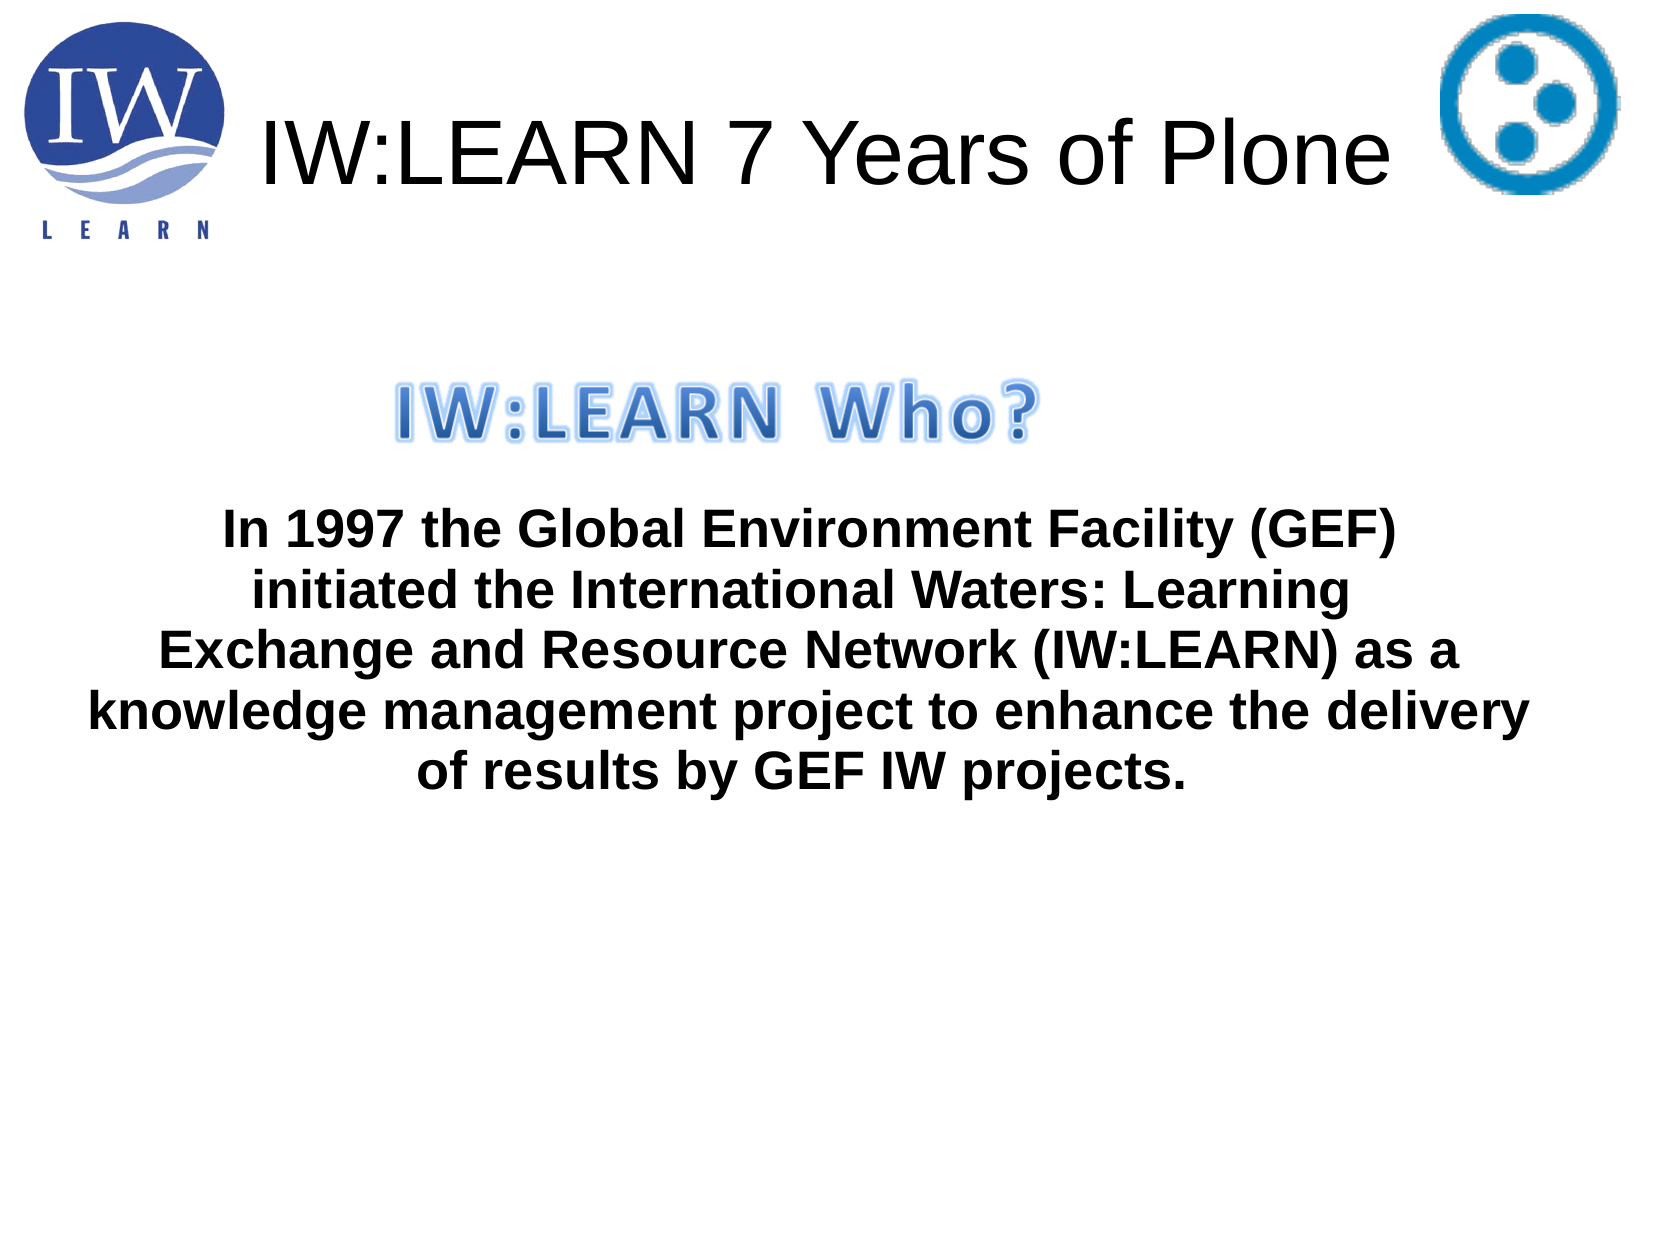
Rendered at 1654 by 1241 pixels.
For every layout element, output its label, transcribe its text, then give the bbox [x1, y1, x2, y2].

title IW:LEARN 7 Years of Plone [241, 49, 1571, 257]
picture [1455, 29, 1601, 178]
picture [338, 329, 1126, 518]
picture [1440, 117, 1516, 196]
picture [1440, 14, 1515, 90]
picture [6, 7, 241, 257]
subtitle In 1997 the Global Environment Facility (GEF) initiated the International Waters: Learning Exchange and Resource Network (IW:LEARN) as a knowledge management project to enhance the delivery of results by GEF IW projects. [82, 290, 1538, 1010]
picture [1541, 14, 1621, 196]
